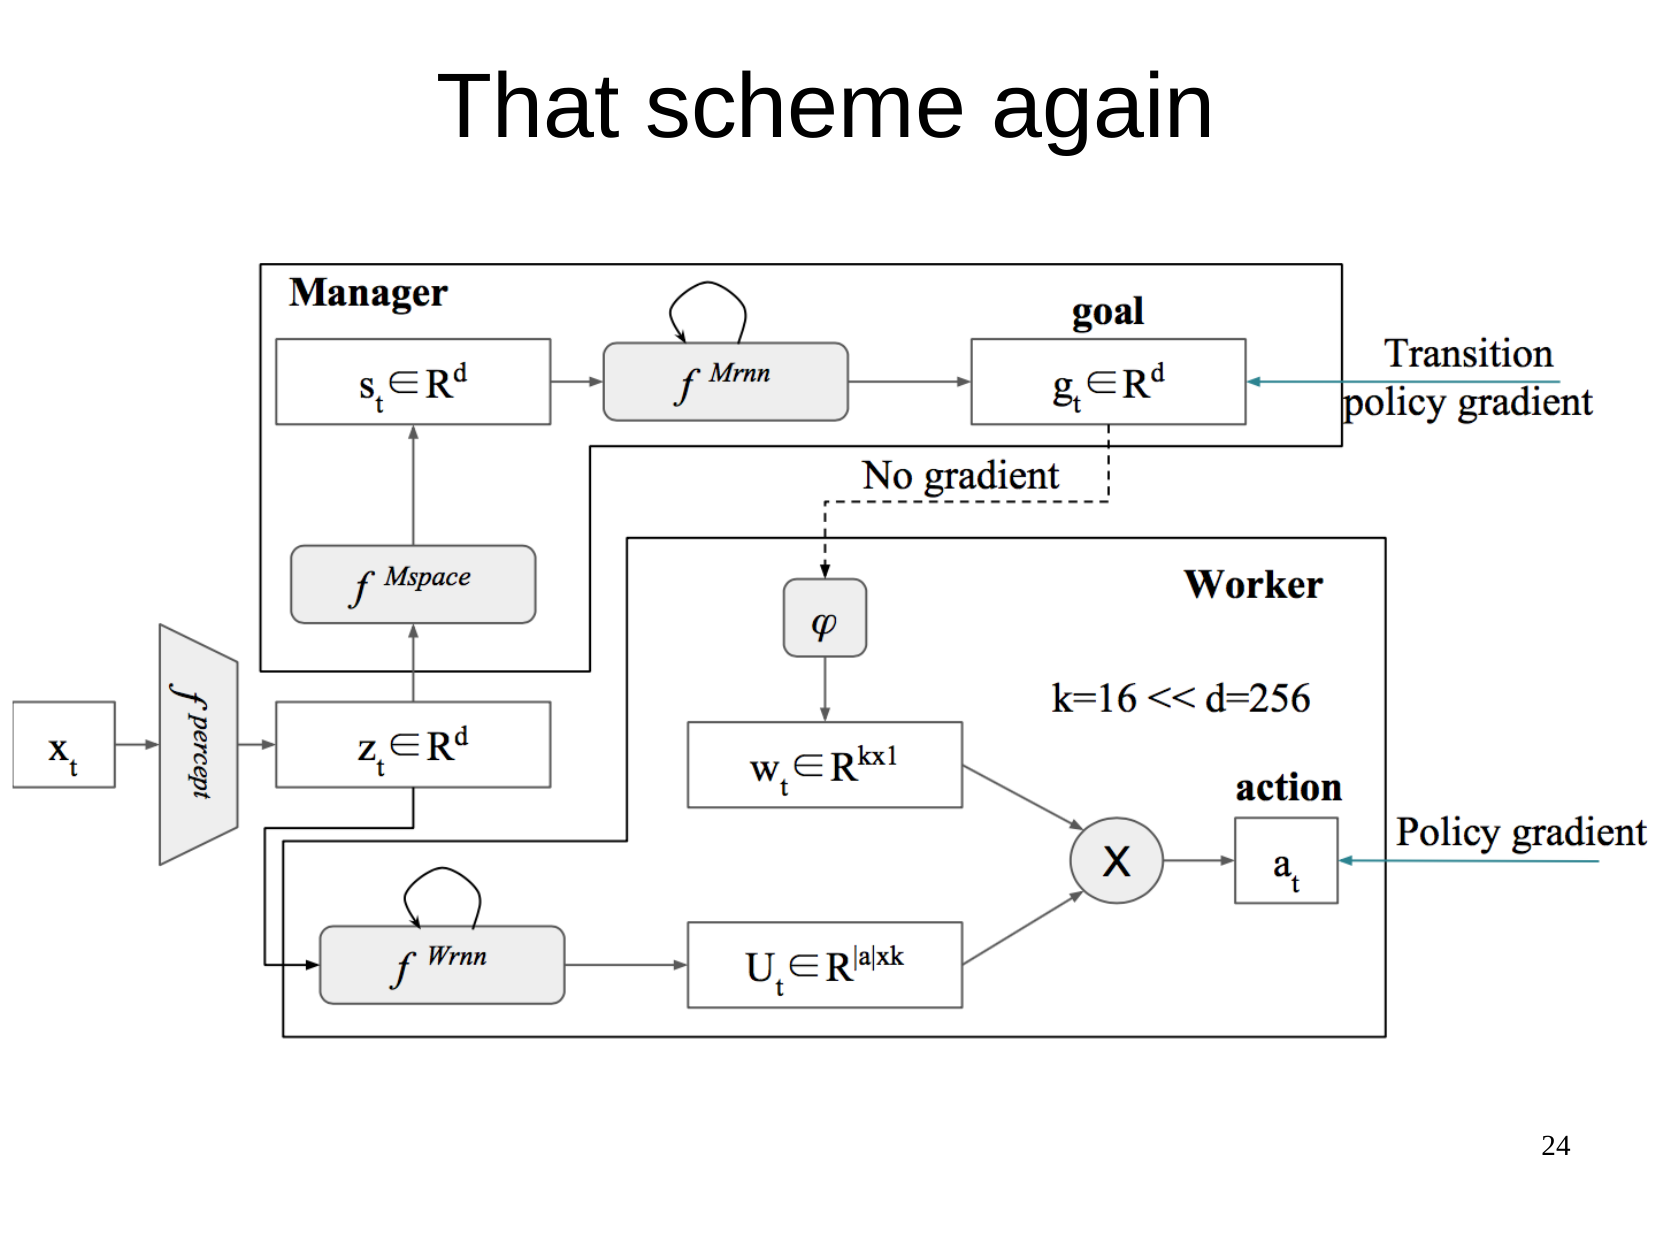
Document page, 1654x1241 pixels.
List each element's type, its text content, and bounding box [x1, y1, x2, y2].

picture [0, 239, 1654, 1065]
title That scheme again [82, 2, 1571, 210]
